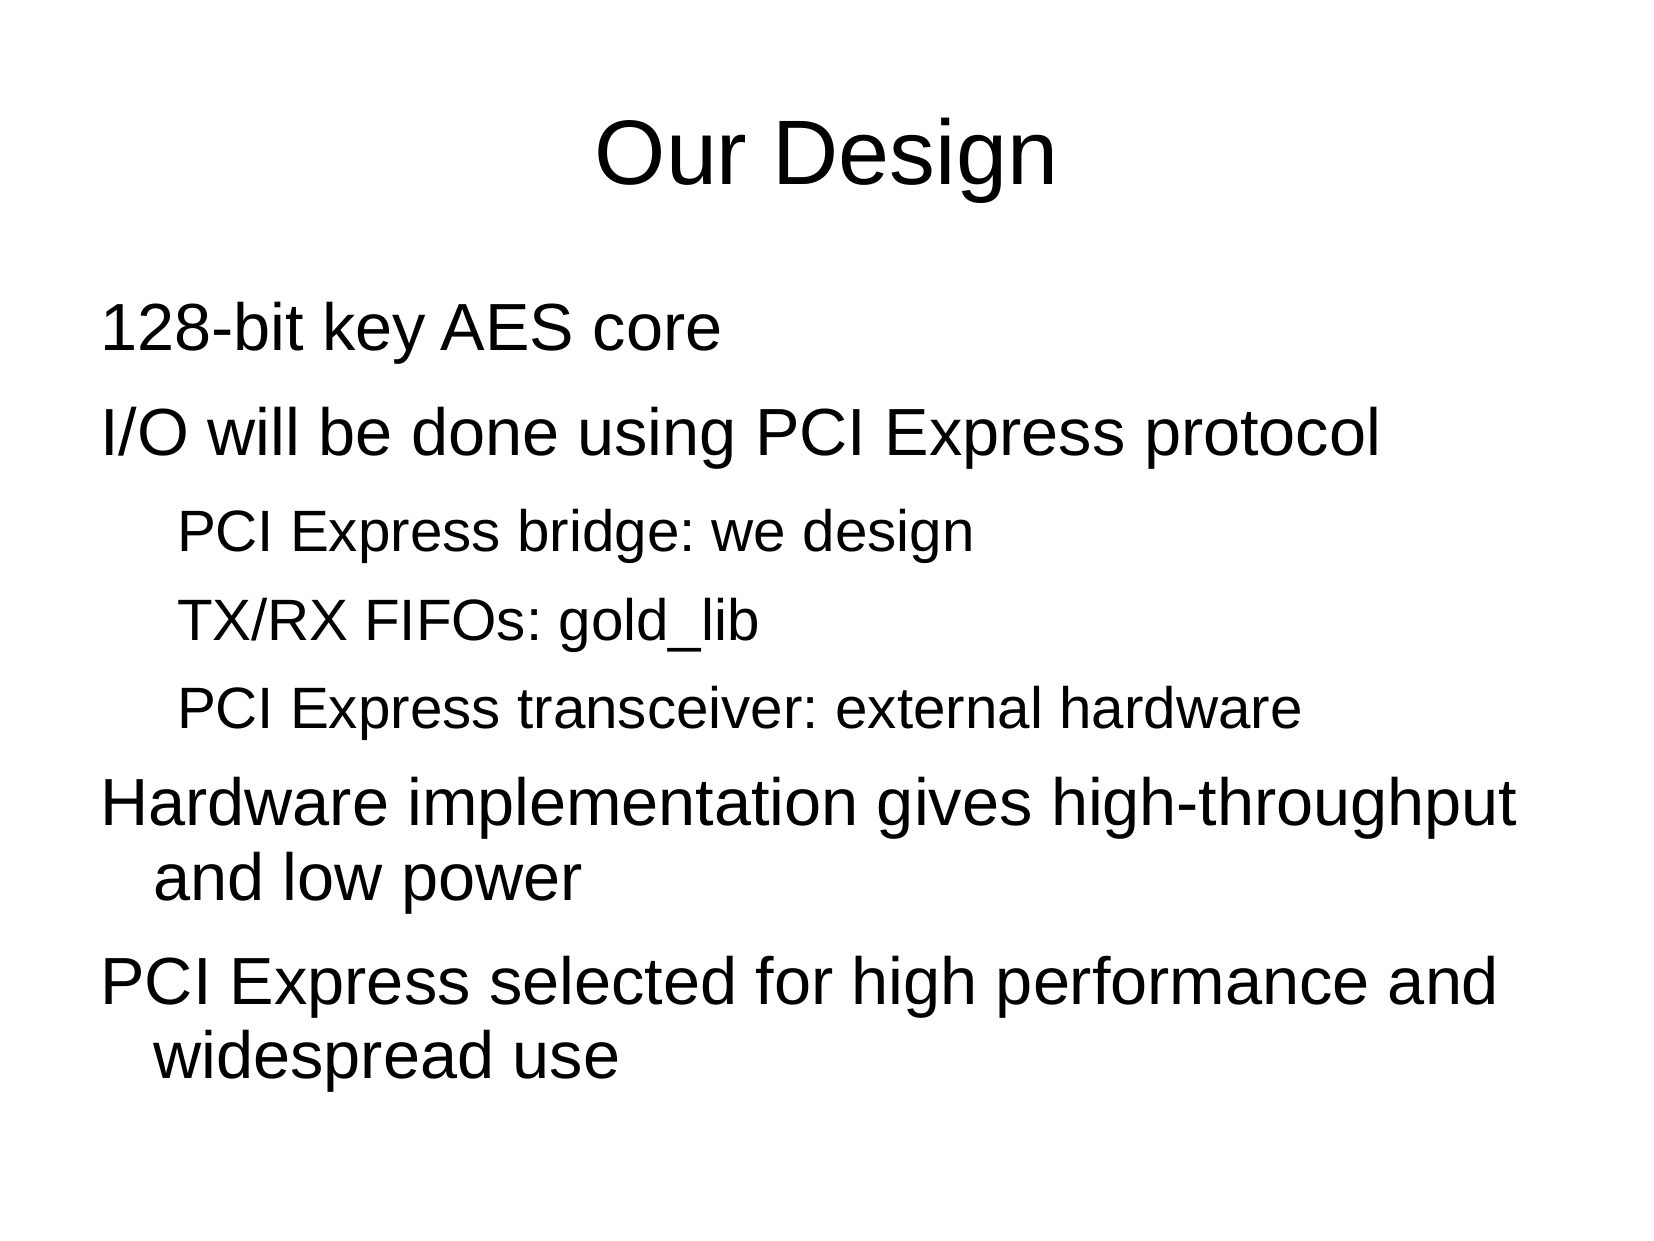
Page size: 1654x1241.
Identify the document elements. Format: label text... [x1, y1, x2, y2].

list 128-bit key AES core I/O will be done using PCI Express protocol PCI Express bridge: we design TX/RX FIFOs: gold_lib PCI Express transceiver: external hardware Hardware implementation gives high-throughput and low power PCI Express selected for high performance and widespread use [82, 290, 1571, 1094]
title Our Design [82, 56, 1571, 250]
